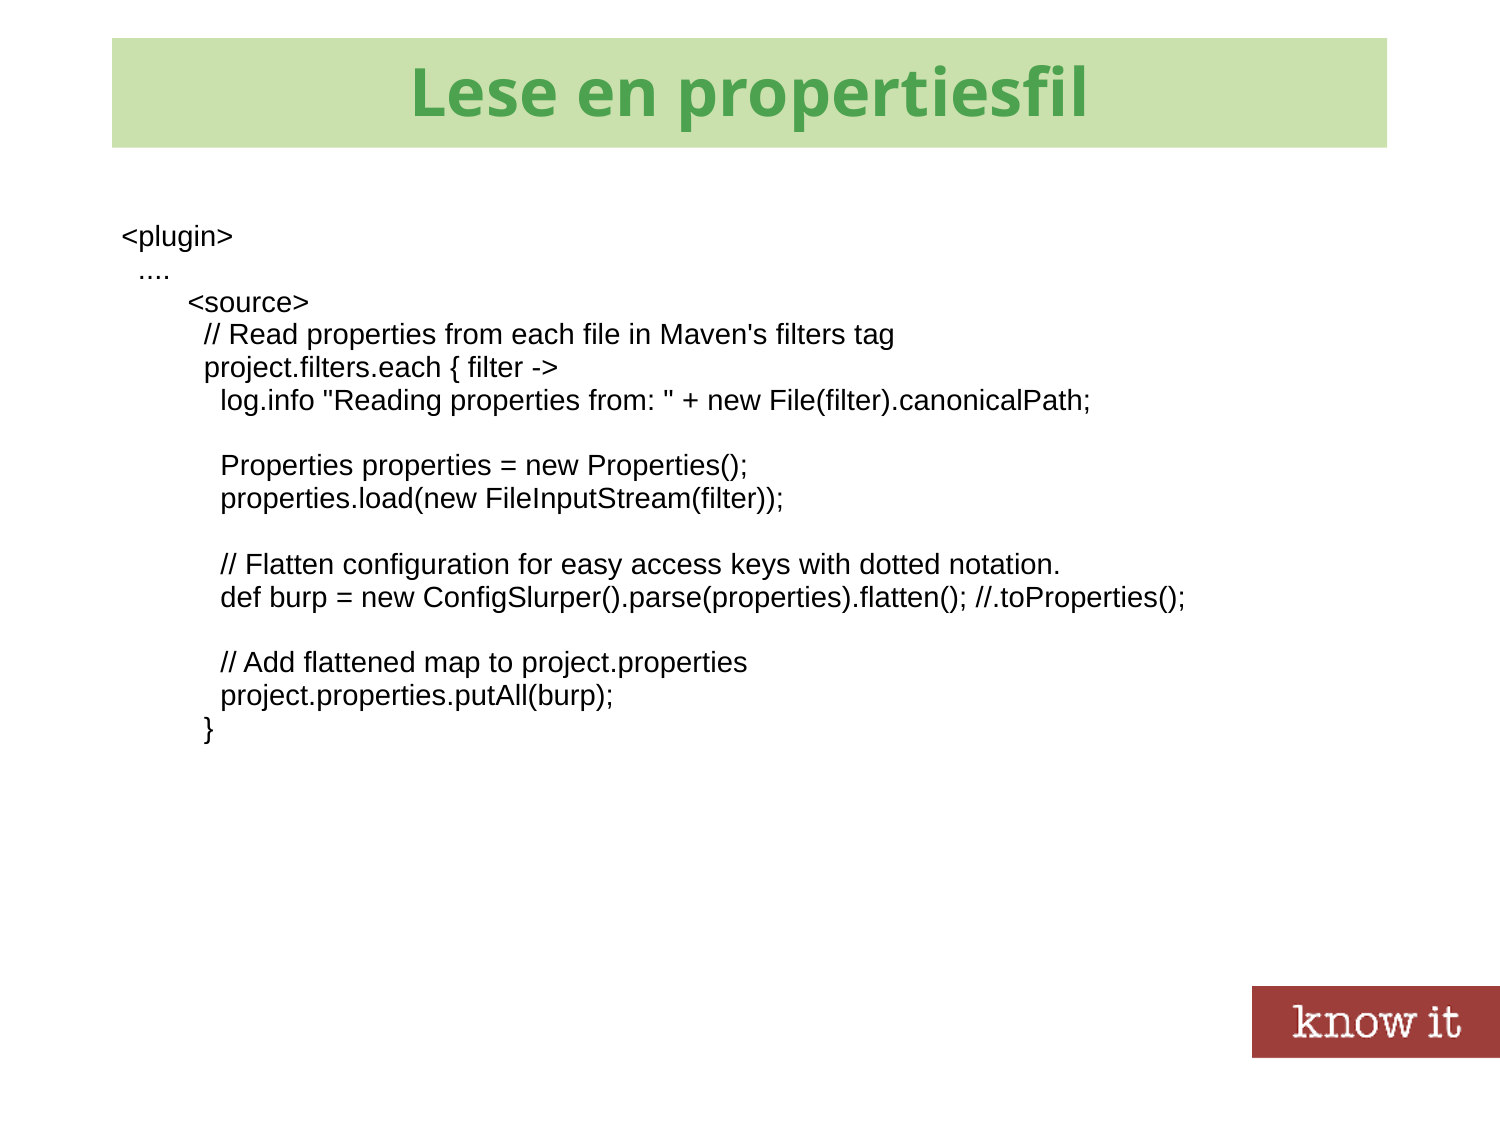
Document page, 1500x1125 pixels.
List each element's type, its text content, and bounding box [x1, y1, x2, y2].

text_box <plugin> .... <source> // Read properties from each file in Maven's filters tag project.filters.each { filter -> log.info "Reading properties from: " + new File(filter).canonicalPath; Properties properties = new Properties(); properties.load(new FileInputStream(filter)); // Flatten configuration for easy access keys with dotted notation. def burp = new ConfigSlurper().parse(properties).flatten(); //.toProperties(); // Add flattened map to project.properties project.properties.putAll(burp); } [106, 212, 1394, 975]
text_box Lese en propertiesfil [112, 38, 1388, 148]
picture [1252, 986, 1500, 1058]
